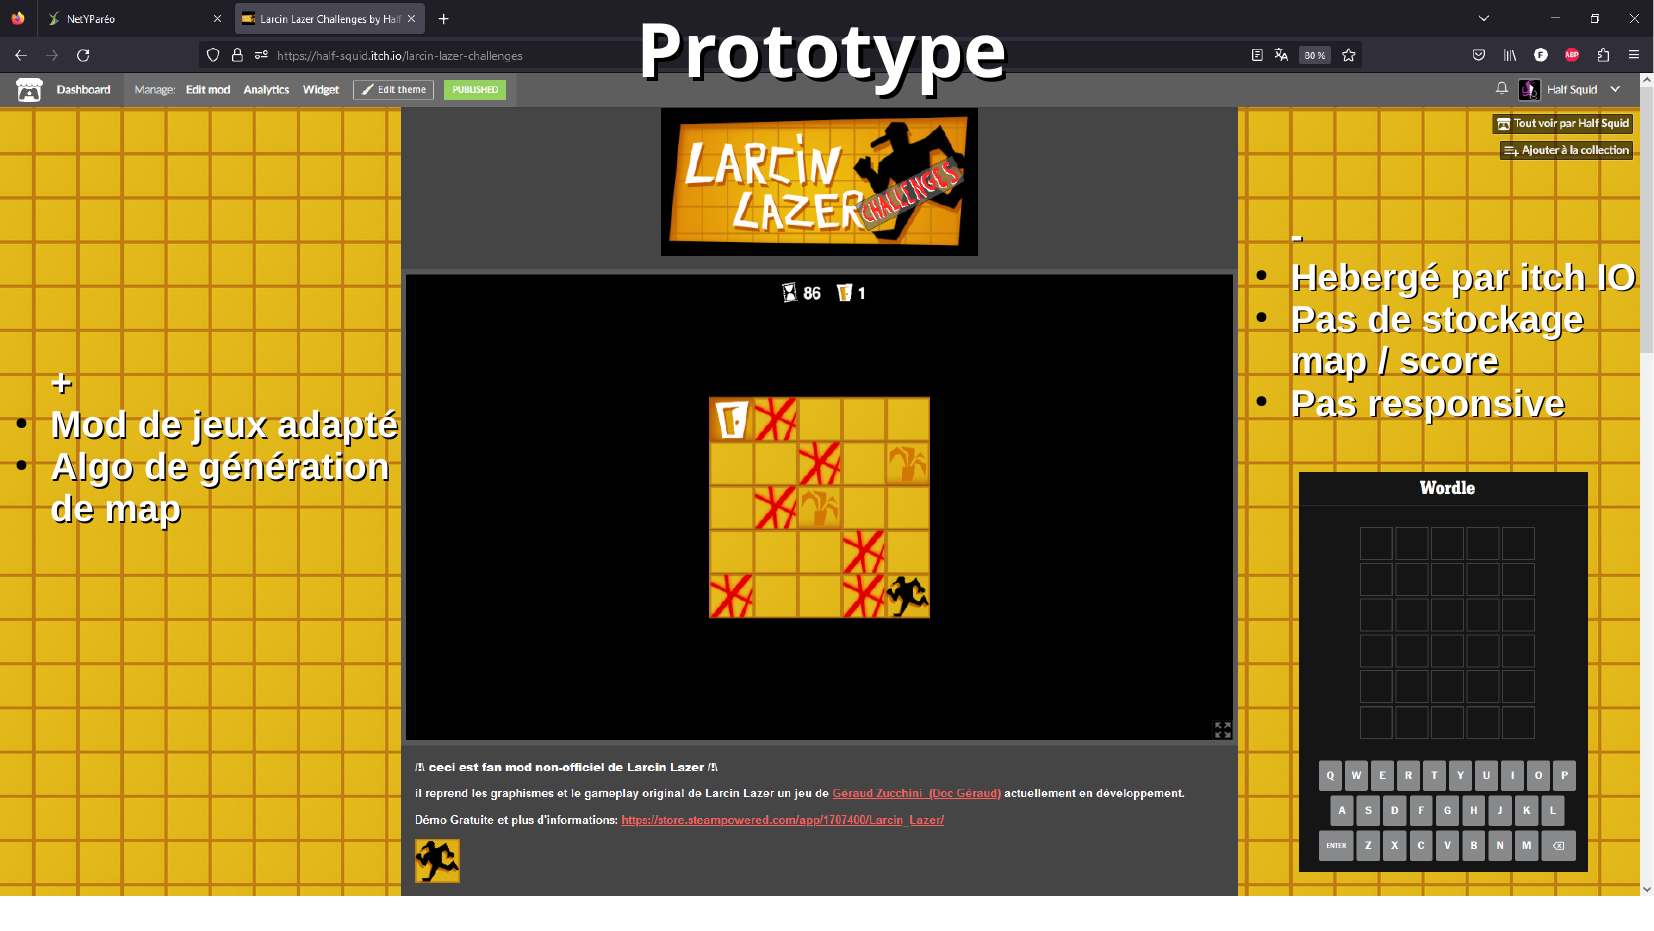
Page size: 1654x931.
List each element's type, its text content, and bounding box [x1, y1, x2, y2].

picture [0, 0, 1654, 896]
title Prototype [88, 0, 1577, 126]
text_box + Mod de jeux adapté Algo de génération de map [0, 354, 414, 681]
text_box - Hebergé par itch IO Pas de stockage map / score Pas responsive [1240, 206, 1654, 533]
